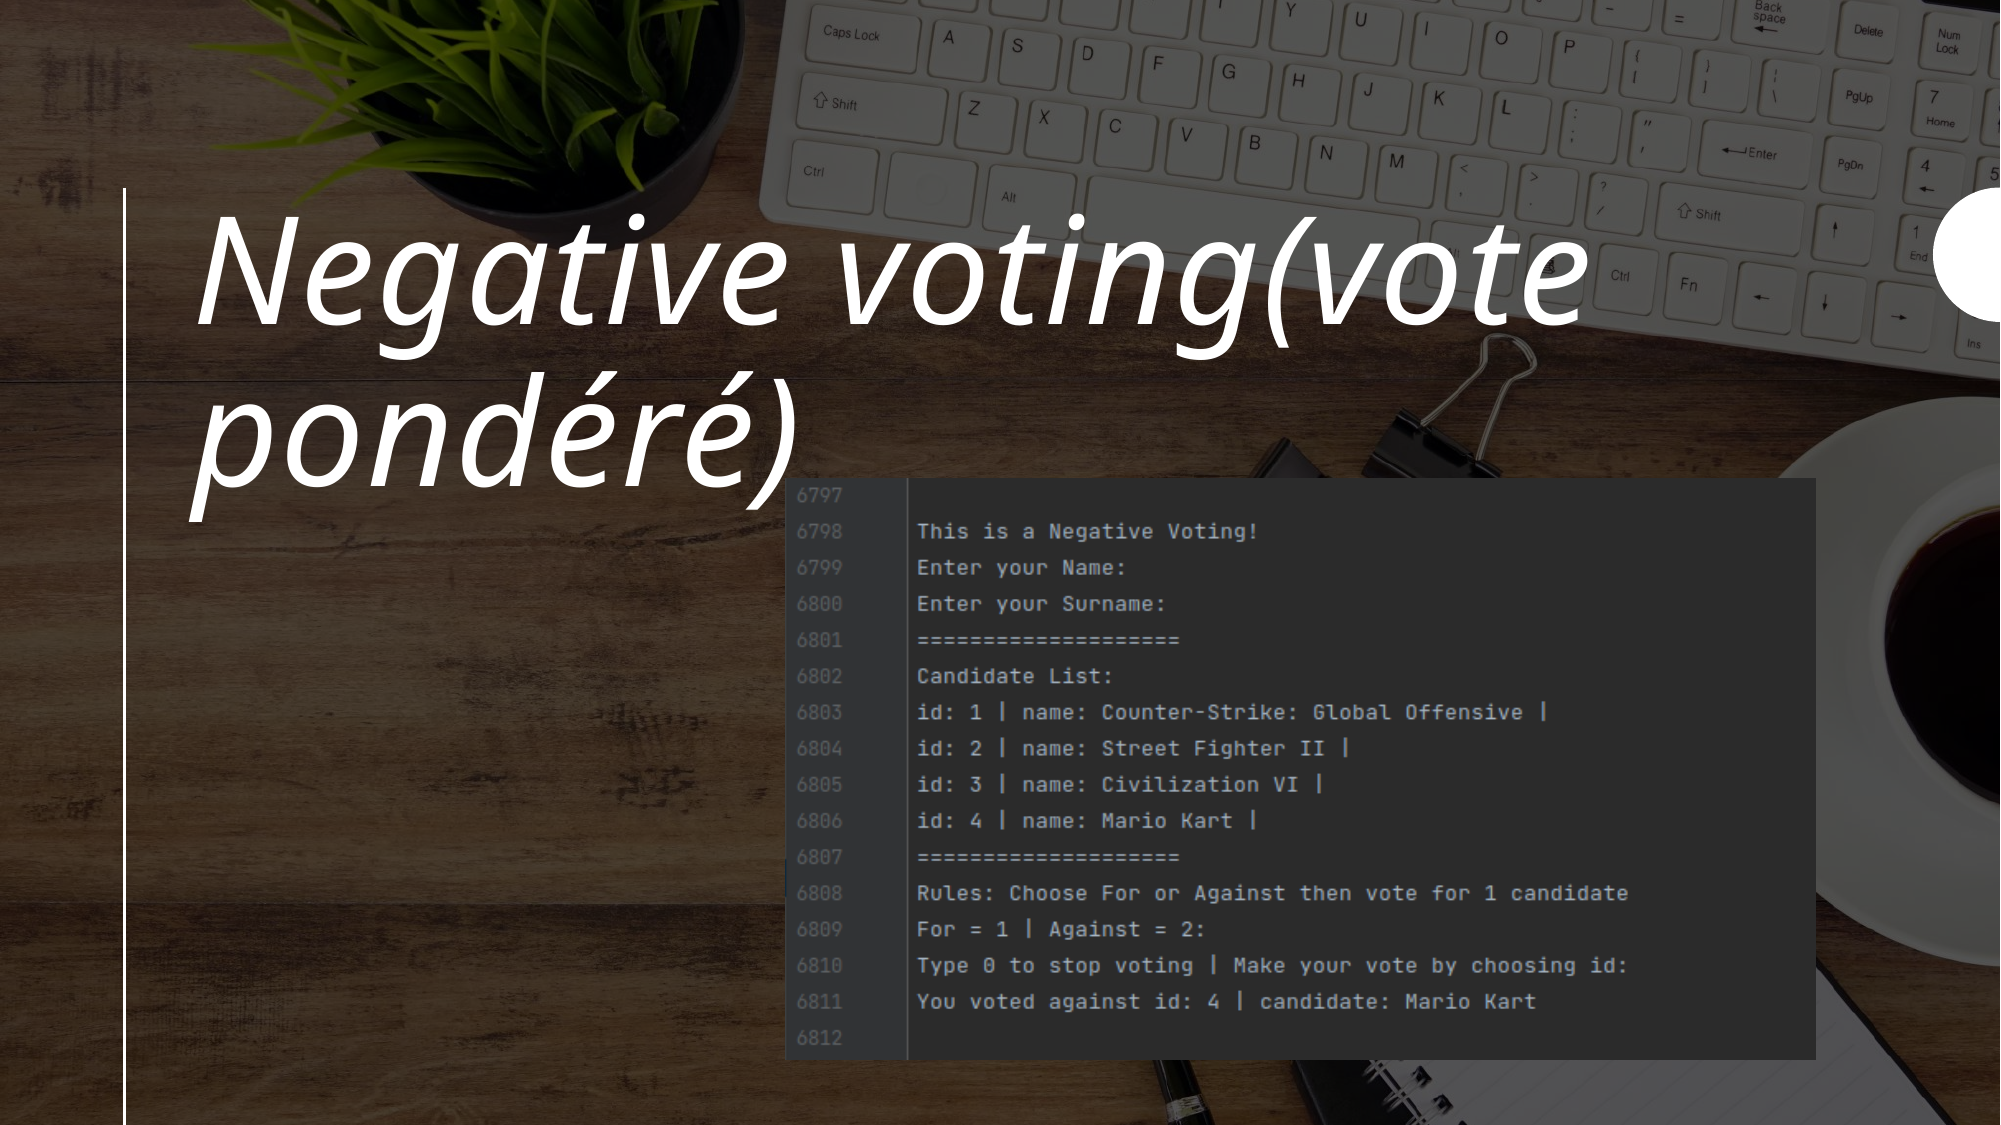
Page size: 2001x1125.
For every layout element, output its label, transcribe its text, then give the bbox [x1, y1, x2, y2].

title Negative voting(vote pondéré) [176, 187, 1662, 770]
text_box [1932, 187, 2000, 322]
picture [0, 0, 2000, 1125]
